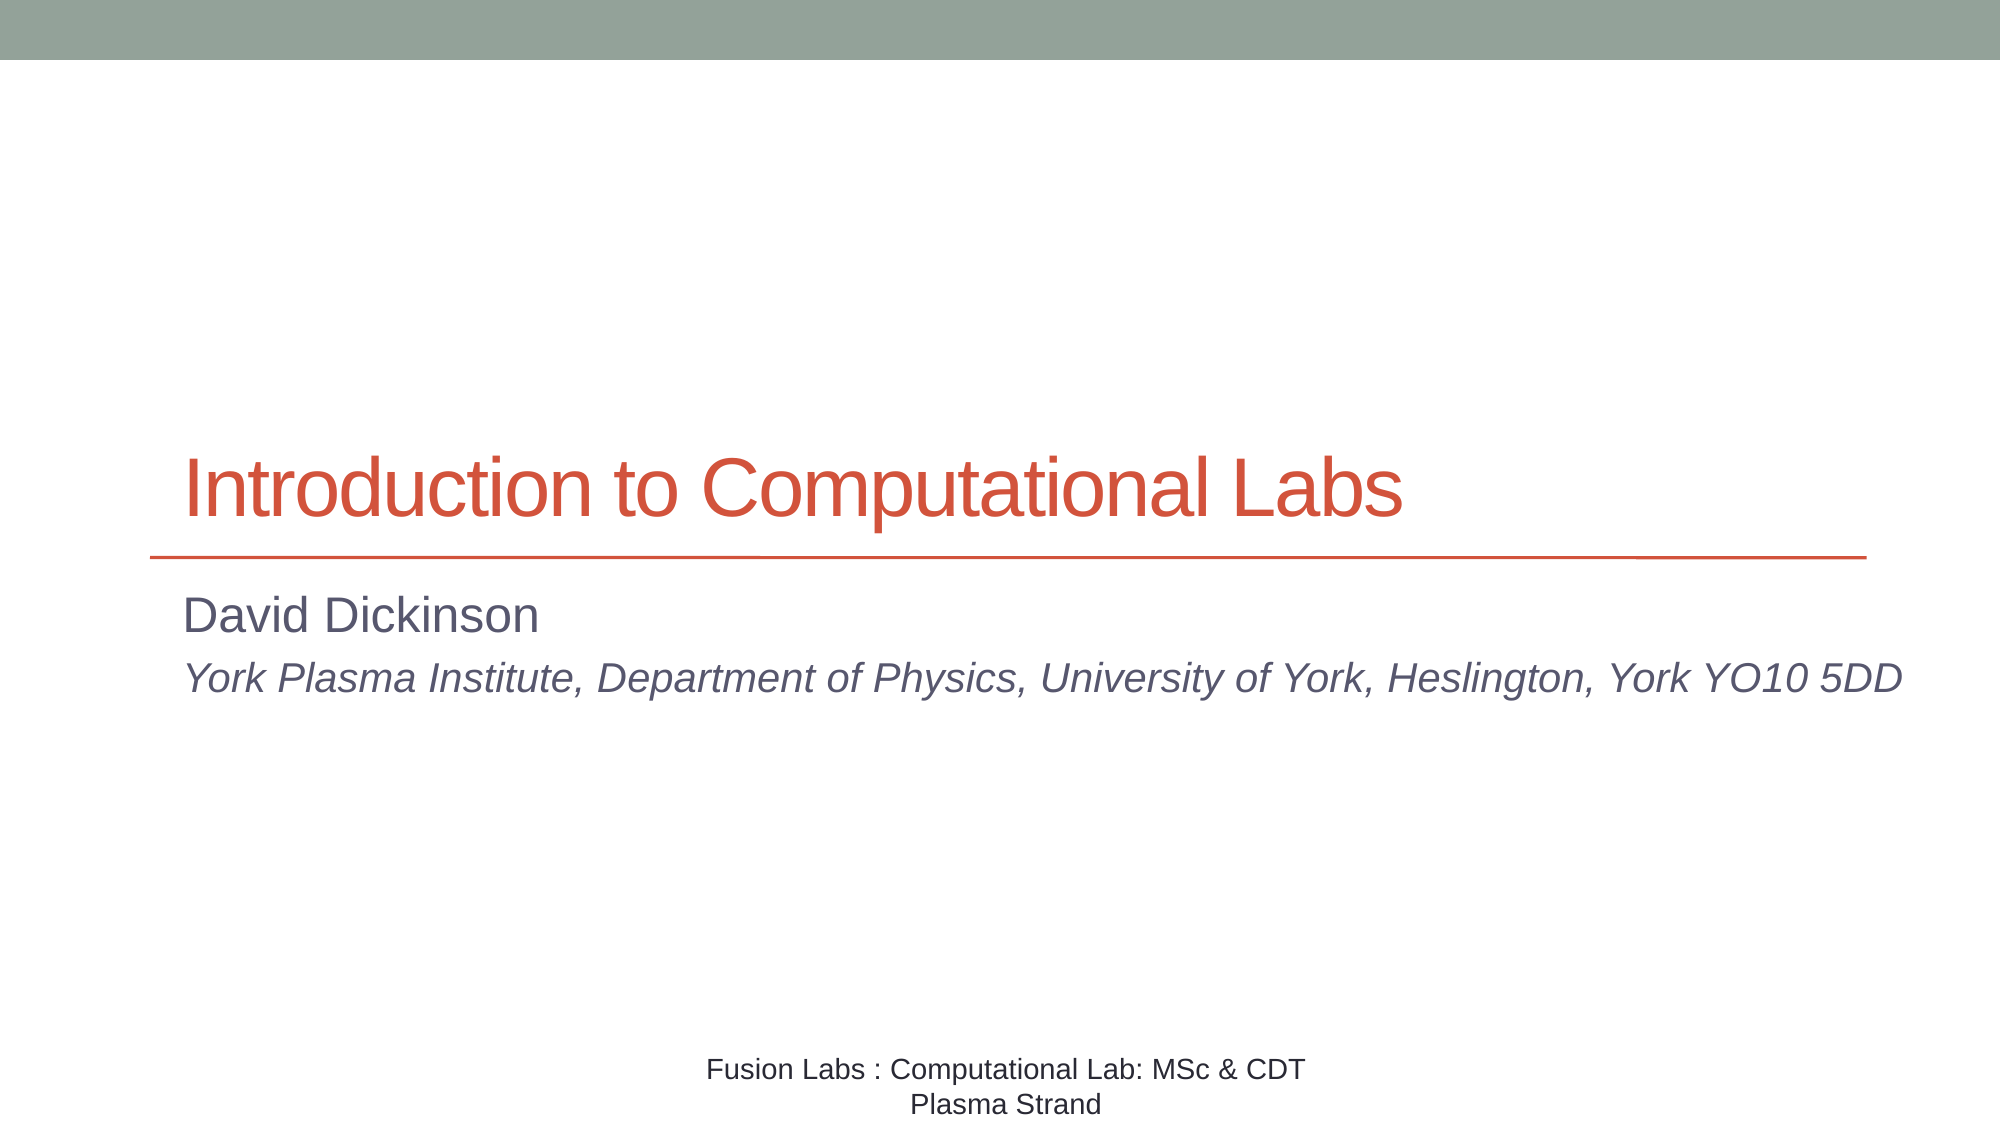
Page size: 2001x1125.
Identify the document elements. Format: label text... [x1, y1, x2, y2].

subtitle David Dickinson York Plasma Institute, Department of Physics, University of York, Heslington, York YO10 5DD [167, 575, 1937, 863]
title Introduction to Computational Labs [167, 224, 1824, 542]
text_box Fusion Labs : Computational Lab: MSc & CDT Plasma Strand [668, 1058, 1344, 1113]
